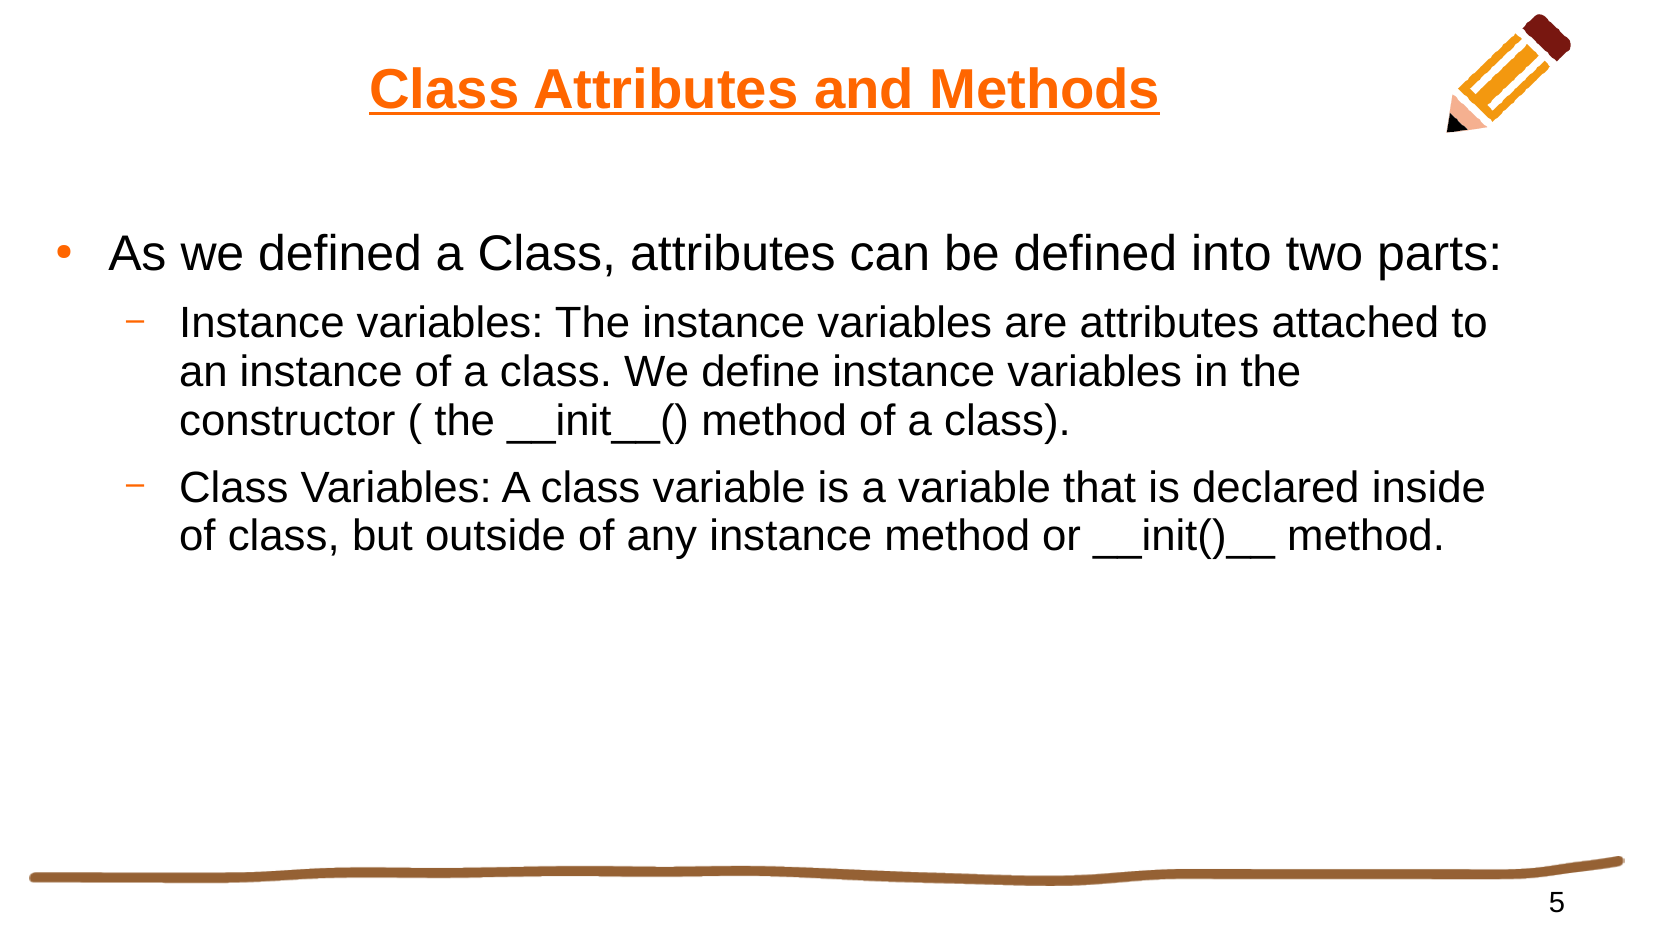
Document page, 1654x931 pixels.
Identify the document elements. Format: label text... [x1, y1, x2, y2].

picture [1446, 14, 1571, 133]
list As we defined a Class, attributes can be defined into two parts: Instance variables: The instance variables are attributes attached to an instance of a class. We define instance variables in the constructor ( the __init__() method of a class). Class Variables: A class variable is a variable that is declared inside of class, but outside of any instance method or __init()__ method. [37, 225, 1524, 676]
title Class Attributes and Methods [85, 37, 1445, 141]
picture [29, 856, 1625, 886]
